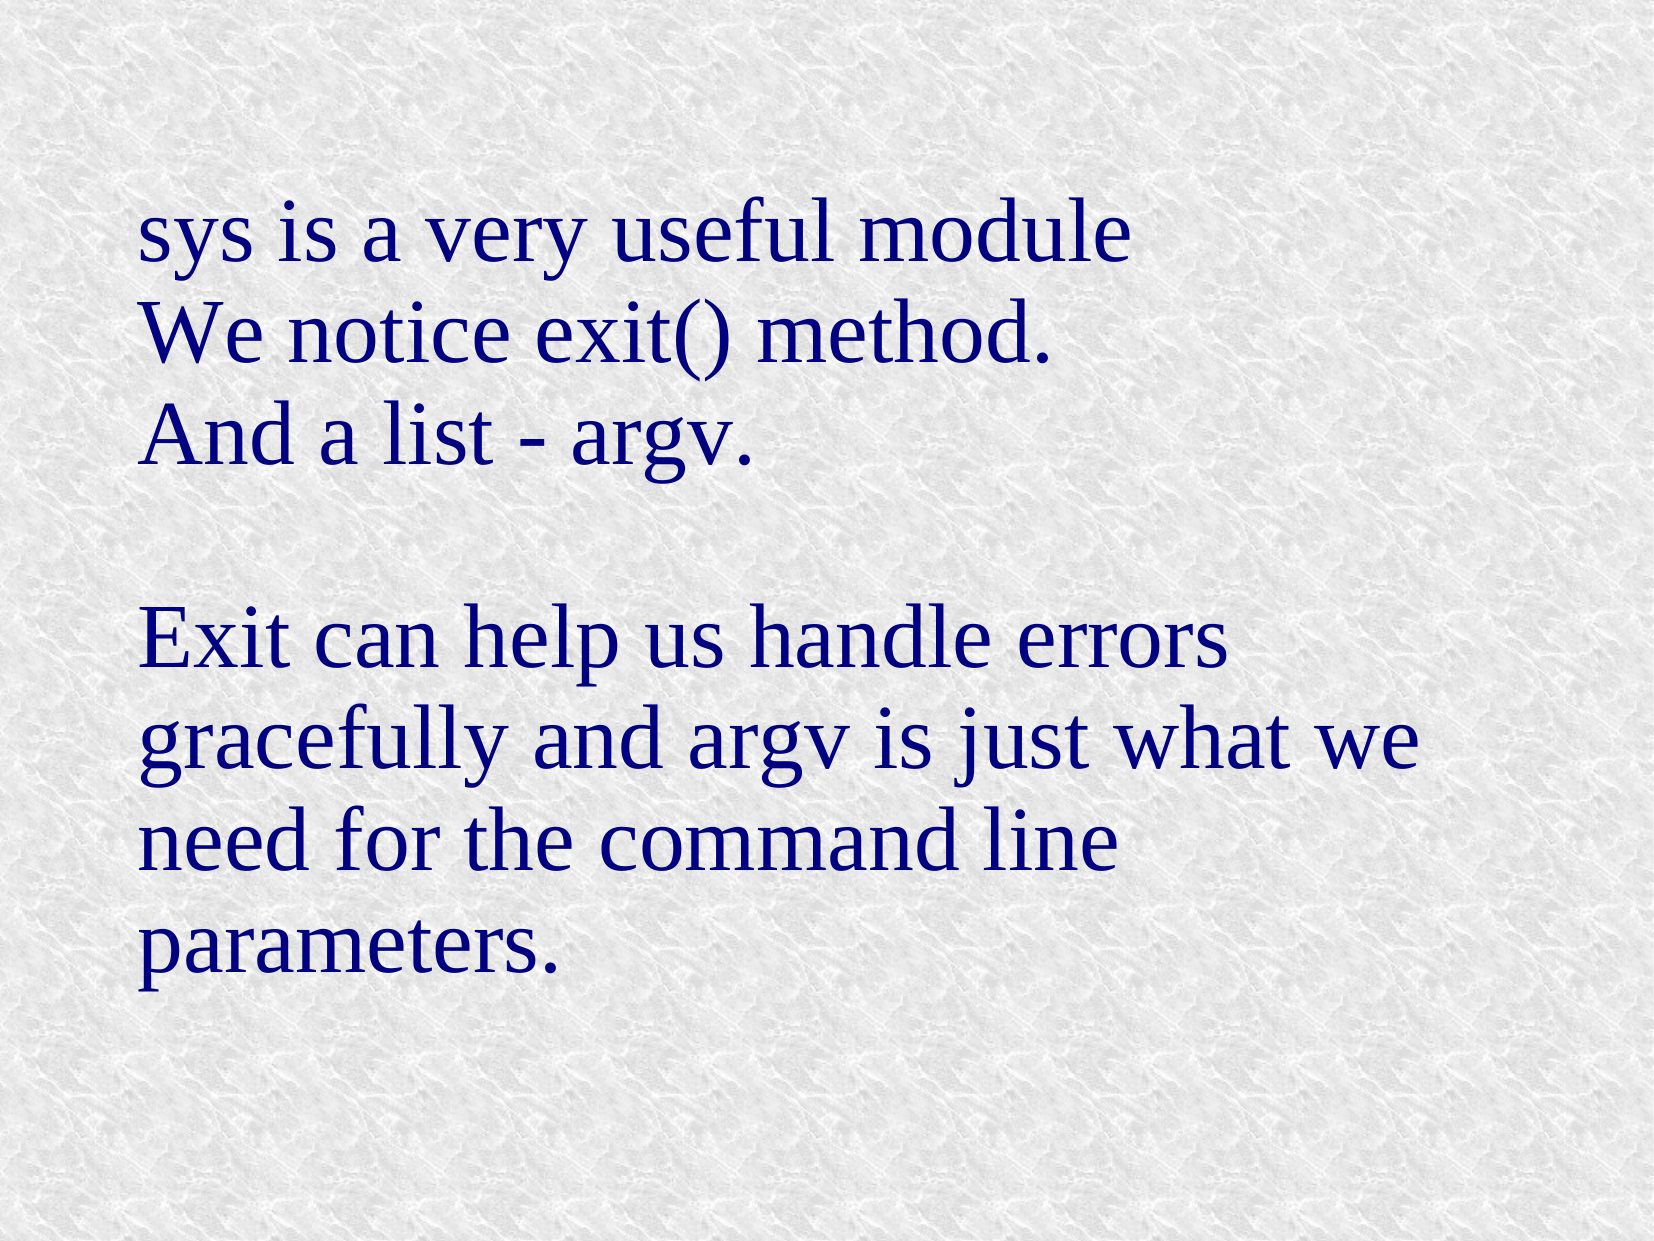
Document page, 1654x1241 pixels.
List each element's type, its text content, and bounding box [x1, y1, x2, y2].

title sys is a very useful module We notice exit() method. And a list - argv. Exit can help us handle errors gracefully and argv is just what we need for the command line parameters. [137, 140, 1550, 1031]
picture [0, 0, 1654, 1241]
